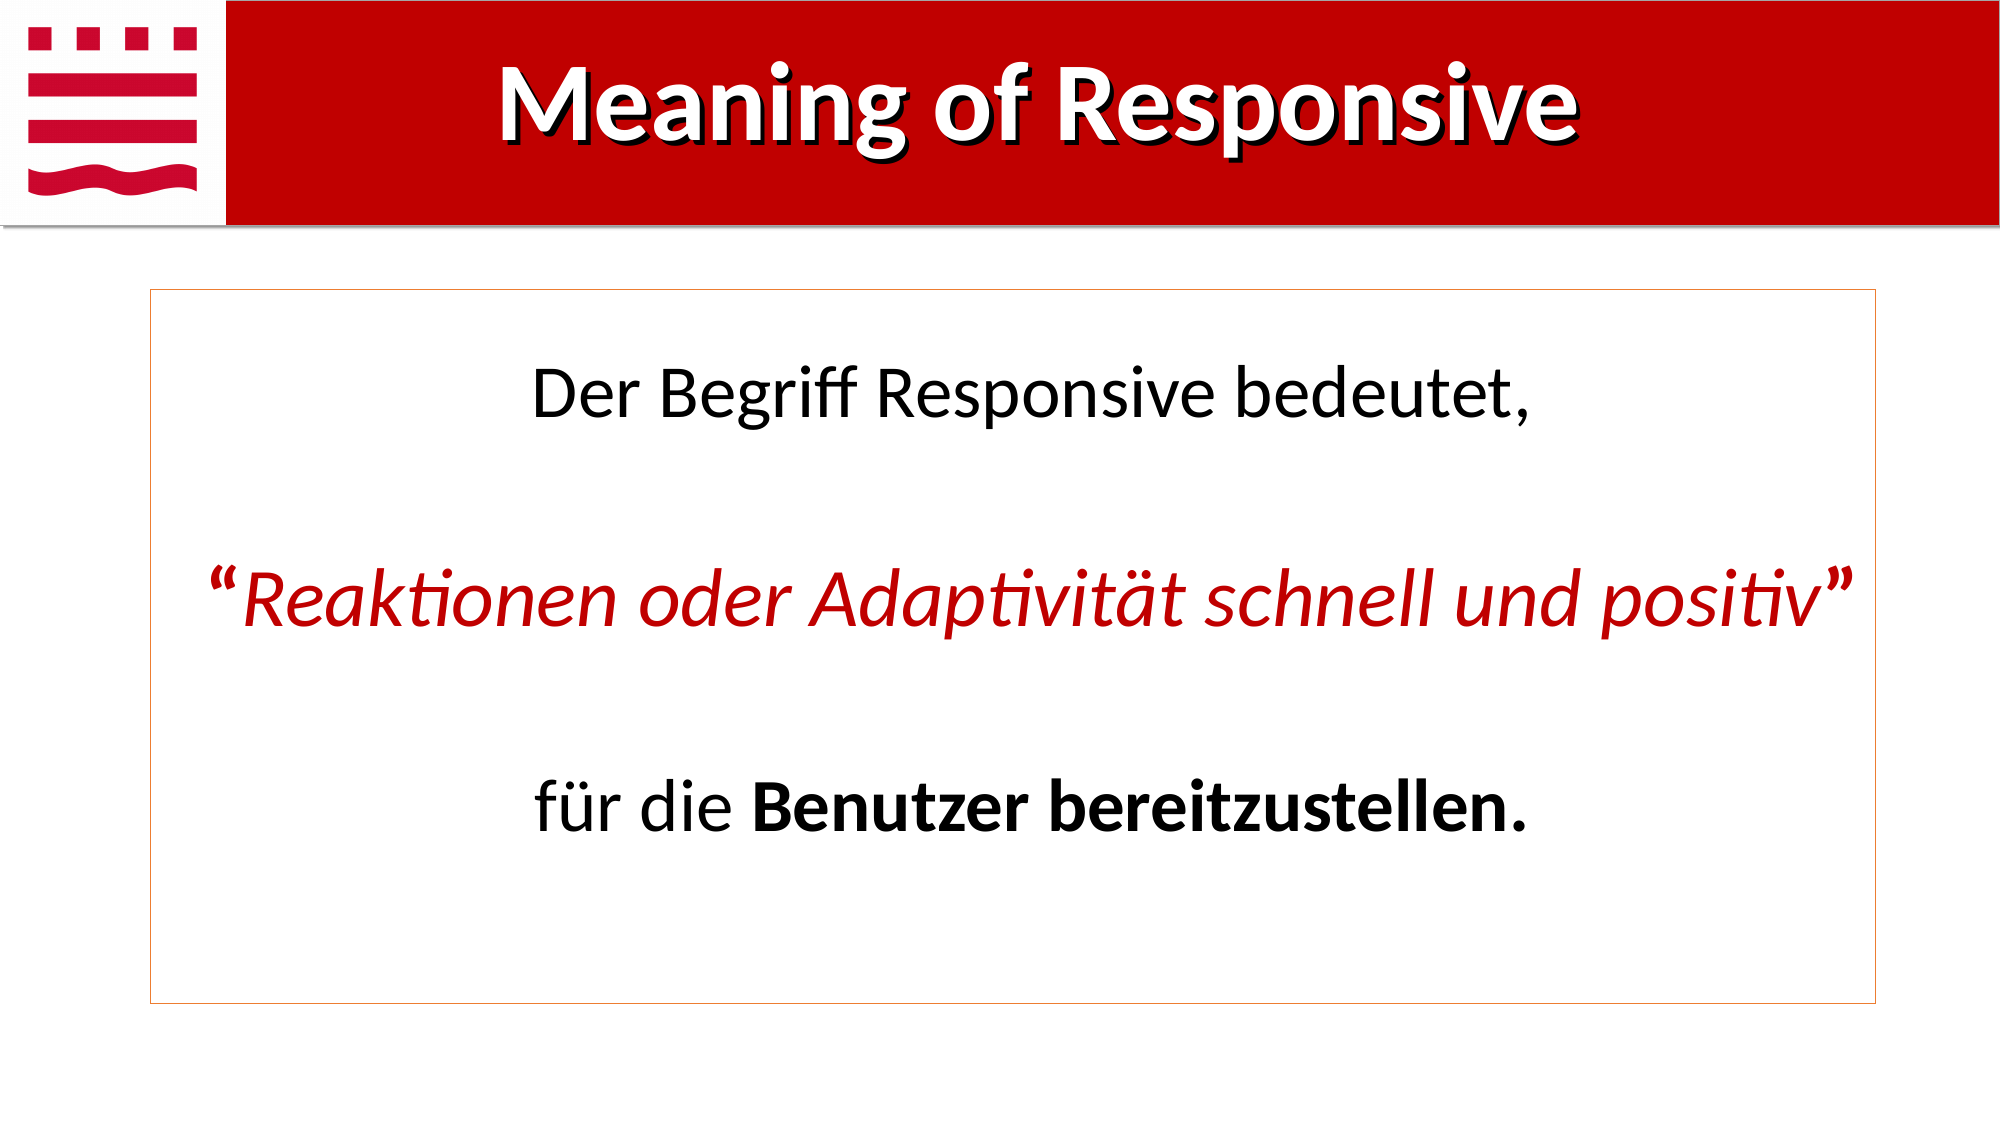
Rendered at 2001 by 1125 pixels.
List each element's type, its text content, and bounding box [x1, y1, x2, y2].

text_box Meaning of Responsive [226, 0, 2000, 225]
picture [0, 0, 226, 225]
list Der Begriff Responsive bedeutet, “Reaktionen oder Adaptivität schnell und positiv” für die Benutzer bereitzustellen. [150, 289, 1876, 1004]
